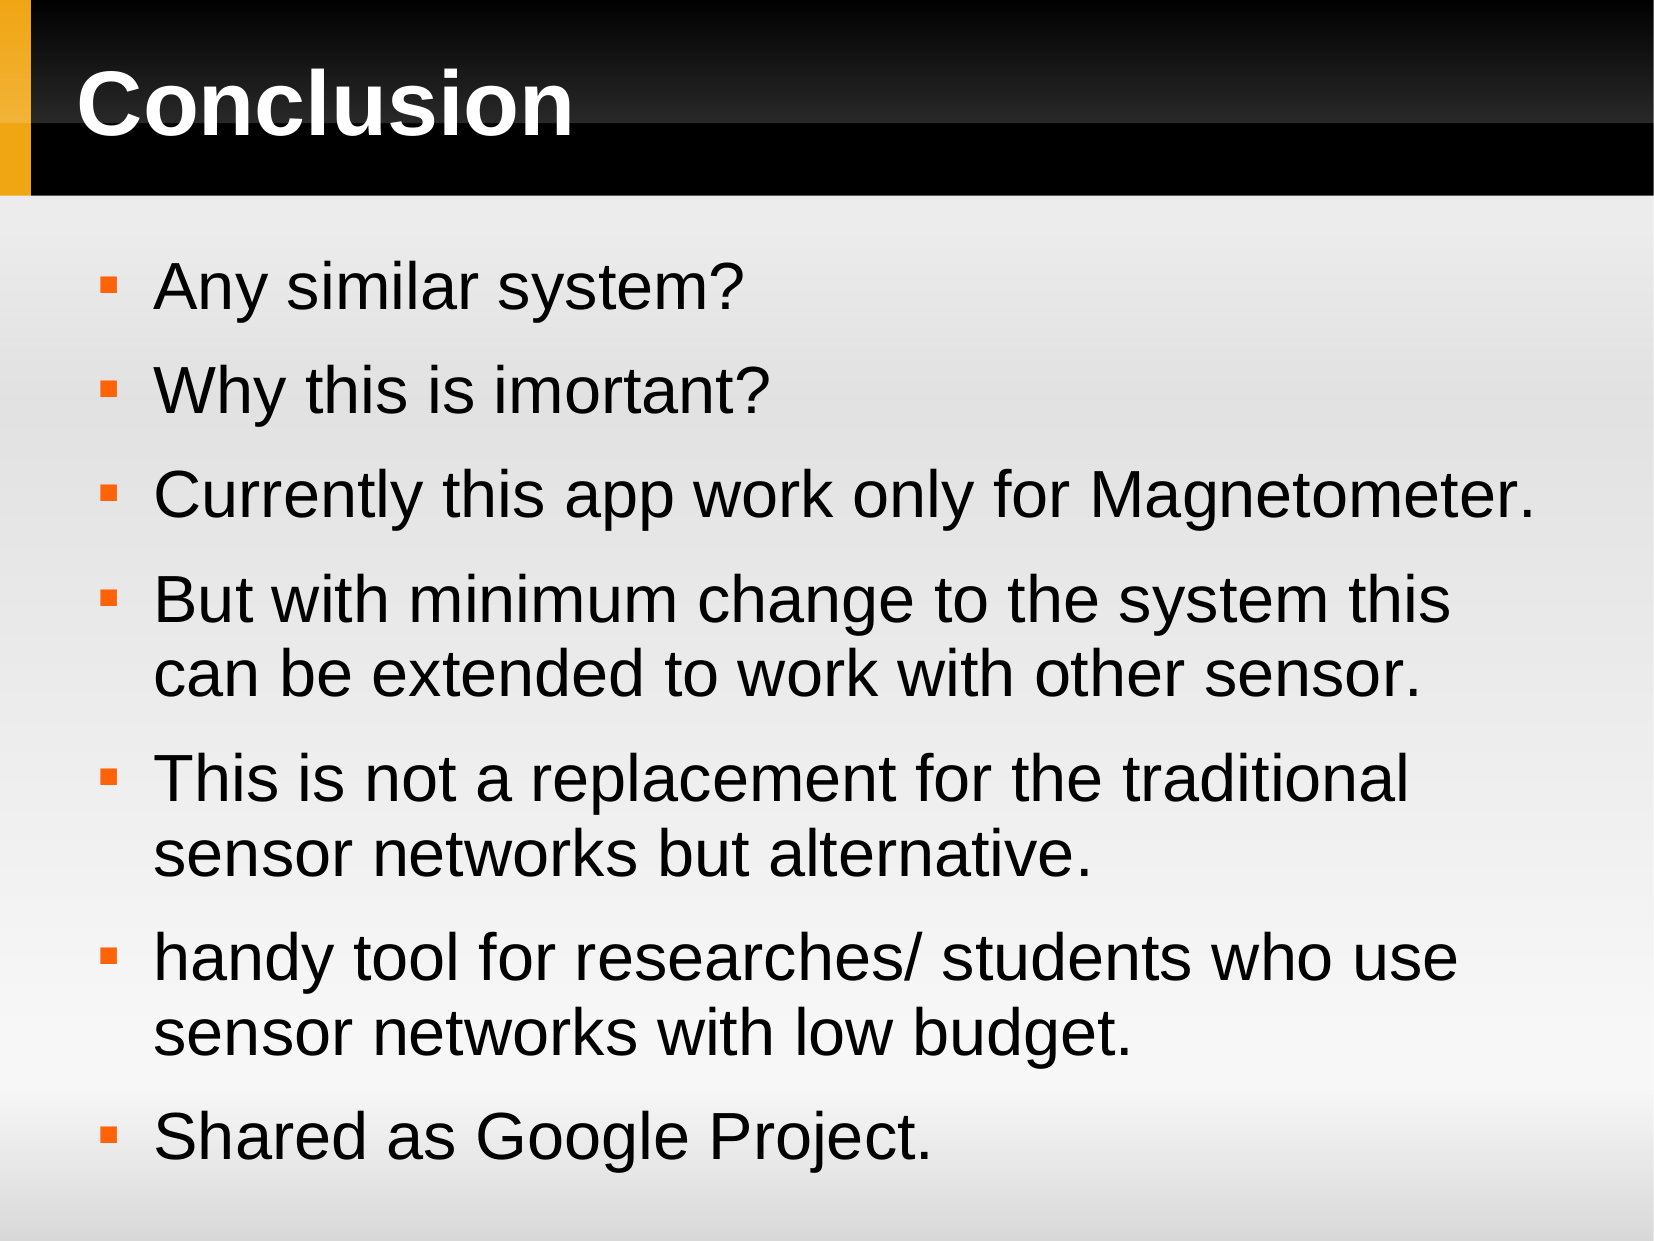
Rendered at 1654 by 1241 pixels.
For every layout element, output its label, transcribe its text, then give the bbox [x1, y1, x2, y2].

list Any similar system? Why this is imortant? Currently this app work only for Magnetometer. But with minimum change to the system this can be extended to work with other sensor. This is not a replacement for the traditional sensor networks but alternative. handy tool for researches/ students who use sensor networks with low budget. Shared as Google Project. [82, 248, 1571, 1174]
title Conclusion [76, 7, 1565, 200]
picture [0, 0, 1654, 1241]
